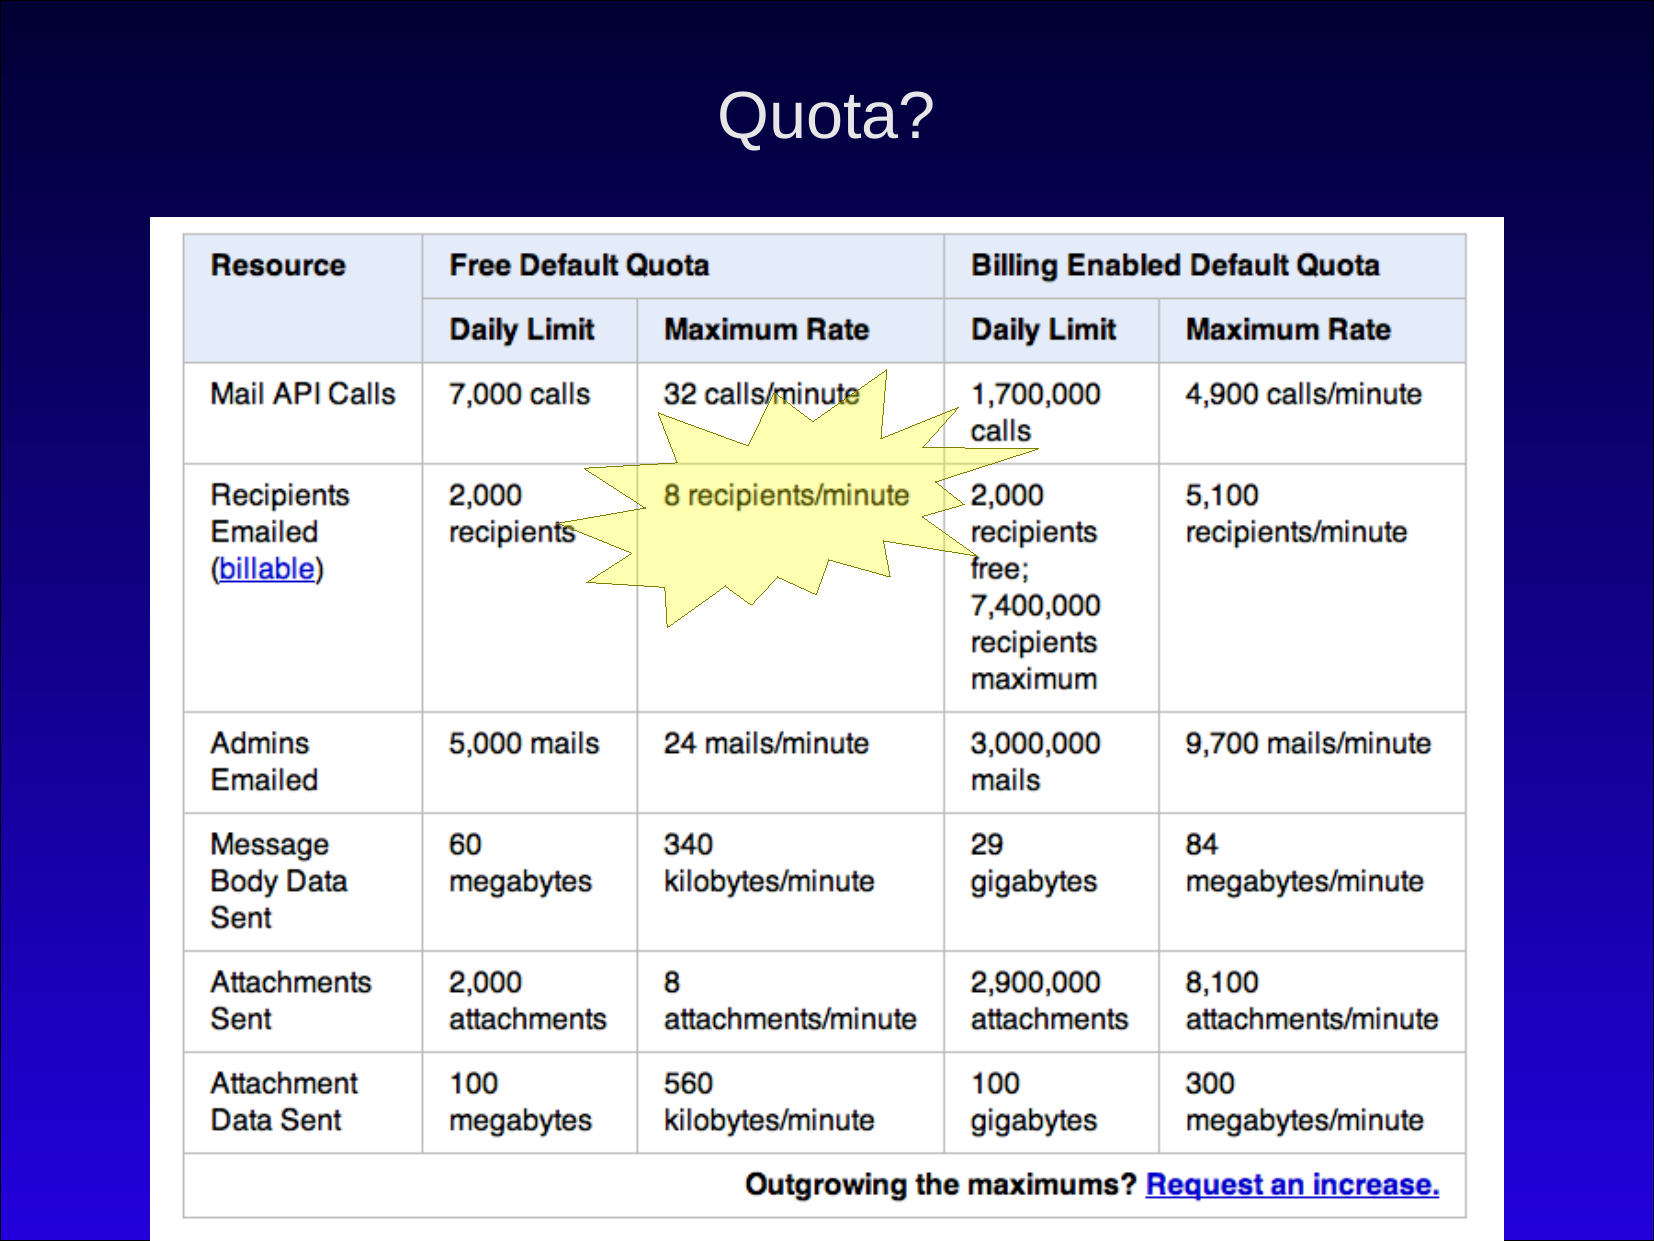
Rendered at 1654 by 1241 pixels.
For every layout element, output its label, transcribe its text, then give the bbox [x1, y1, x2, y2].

text_box [557, 369, 1039, 628]
title Quota? [82, 49, 1571, 182]
picture [150, 217, 1504, 1241]
